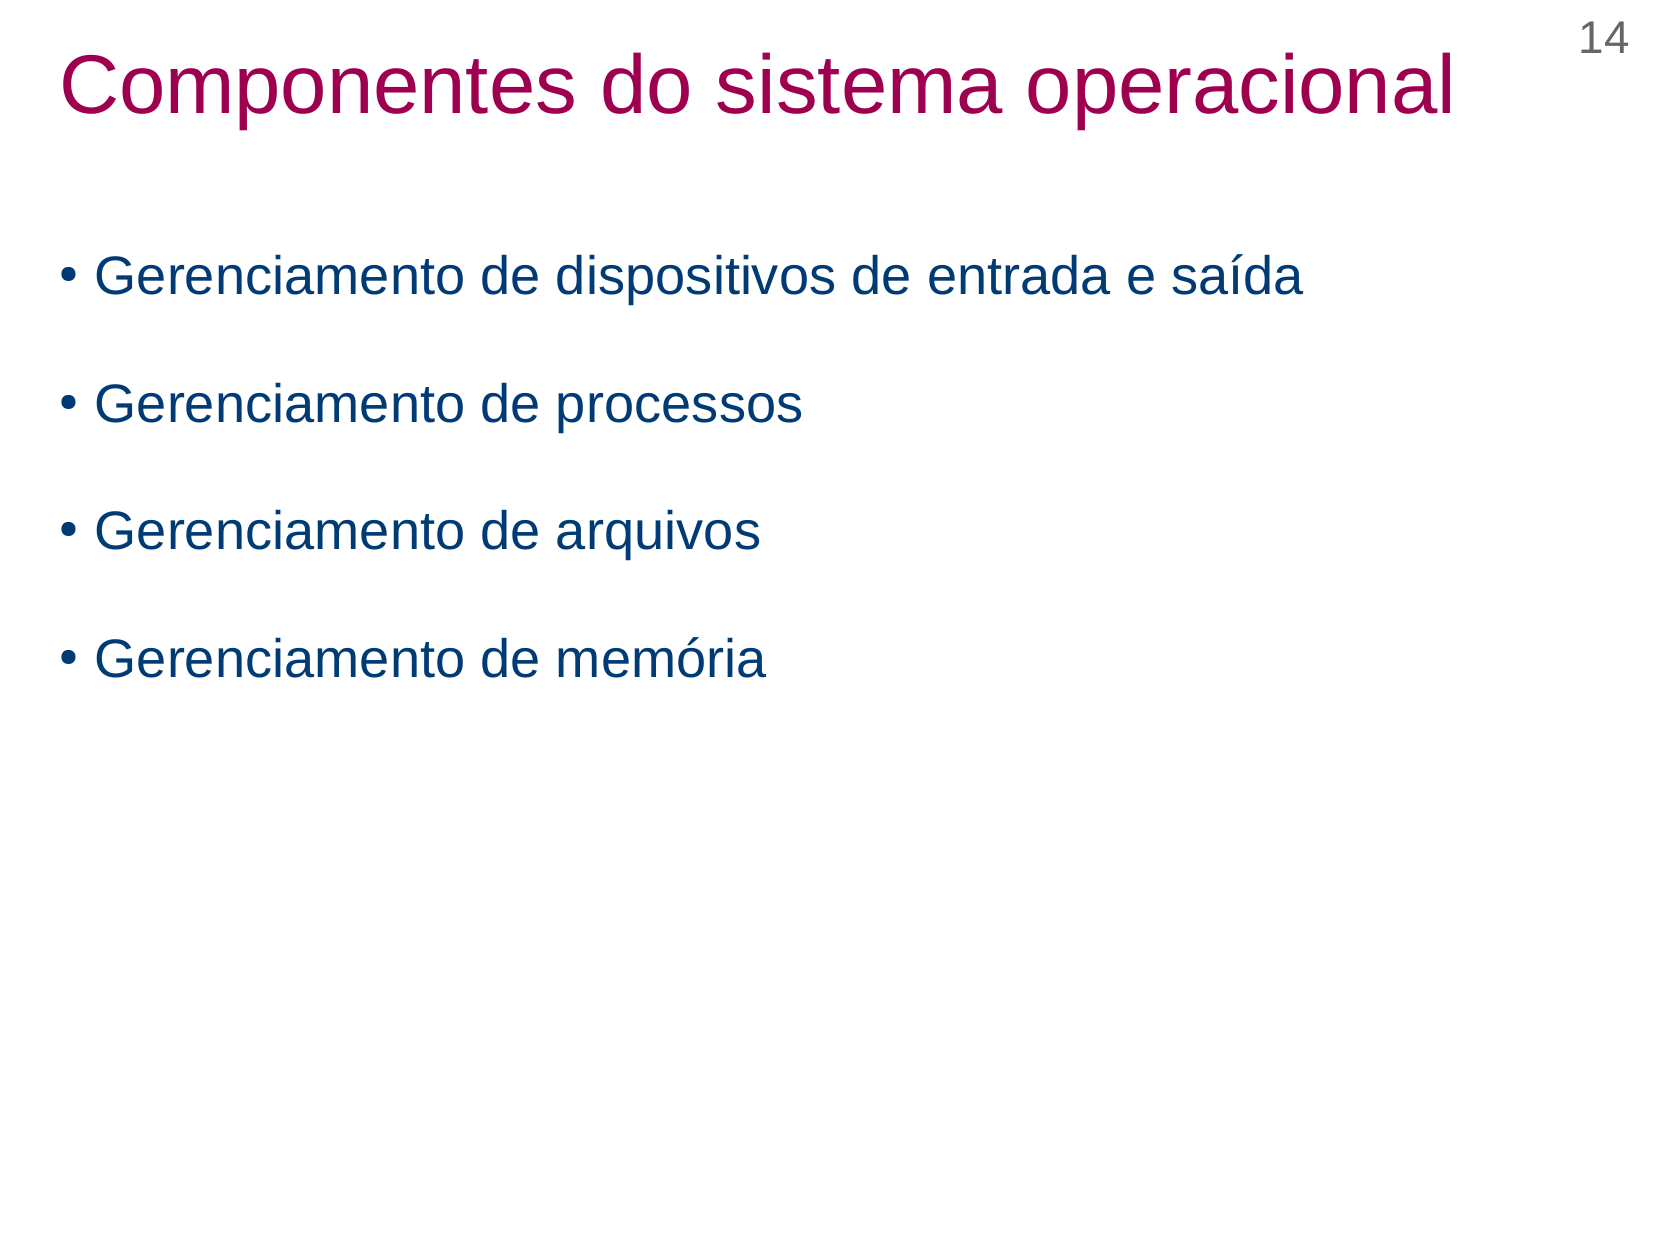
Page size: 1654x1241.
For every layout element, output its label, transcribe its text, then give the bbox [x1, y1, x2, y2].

list Gerenciamento de dispositivos de entrada e saída Gerenciamento de processos Gerenciamento de arquivos Gerenciamento de memória [59, 236, 1595, 1211]
title Componentes do sistema operacional [59, 29, 1595, 148]
